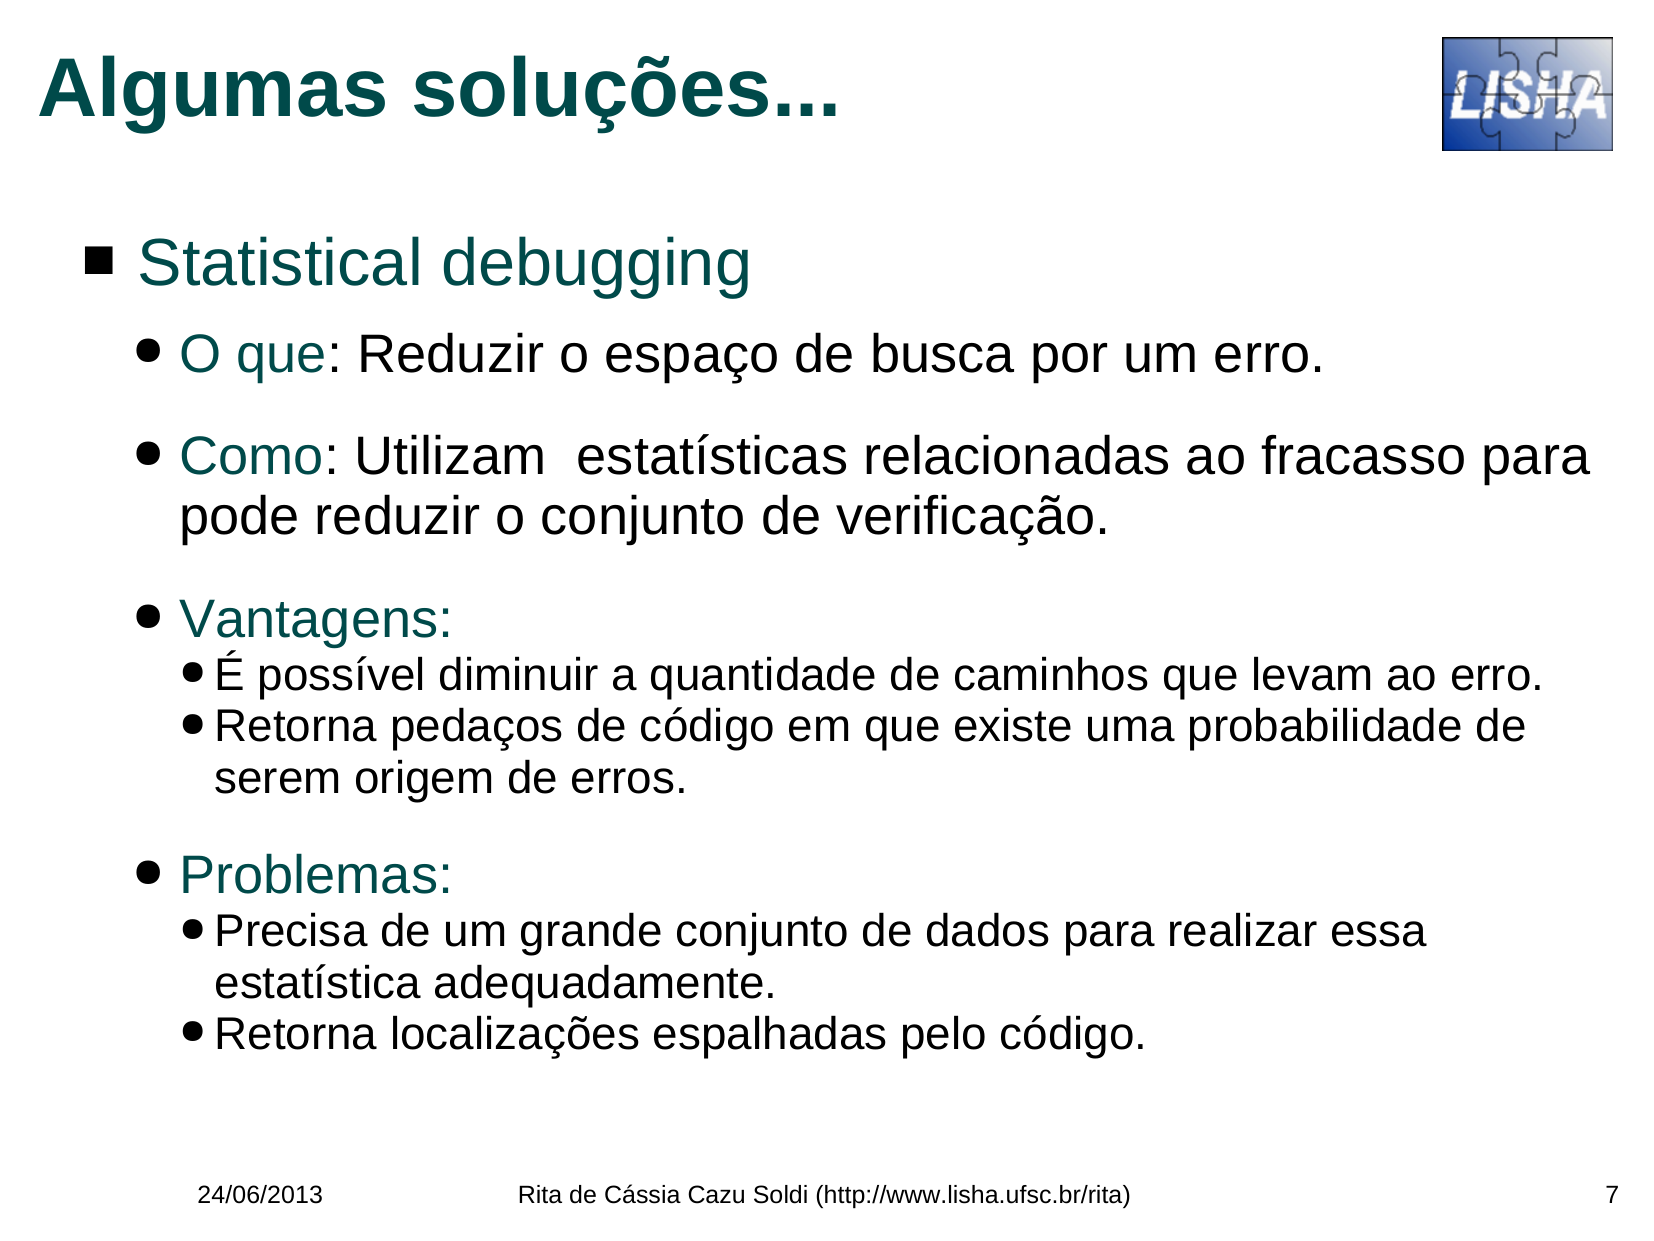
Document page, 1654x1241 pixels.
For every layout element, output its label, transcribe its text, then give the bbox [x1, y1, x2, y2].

list Statistical debugging O que: Reduzir o espaço de busca por um erro. Como: Utilizam estatísticas relacionadas ao fracasso para pode reduzir o conjunto de verificação. Vantagens: É possível diminuir a quantidade de caminhos que levam ao erro. Retorna pedaços de código em que existe uma probabilidade de serem origem de erros. Problemas: Precisa de um grande conjunto de dados para realizar essa estatística adequadamente. Retorna localizações espalhadas pelo código. [37, 225, 1613, 1235]
picture [1442, 37, 1613, 151]
title Algumas soluções... [37, 37, 1426, 151]
